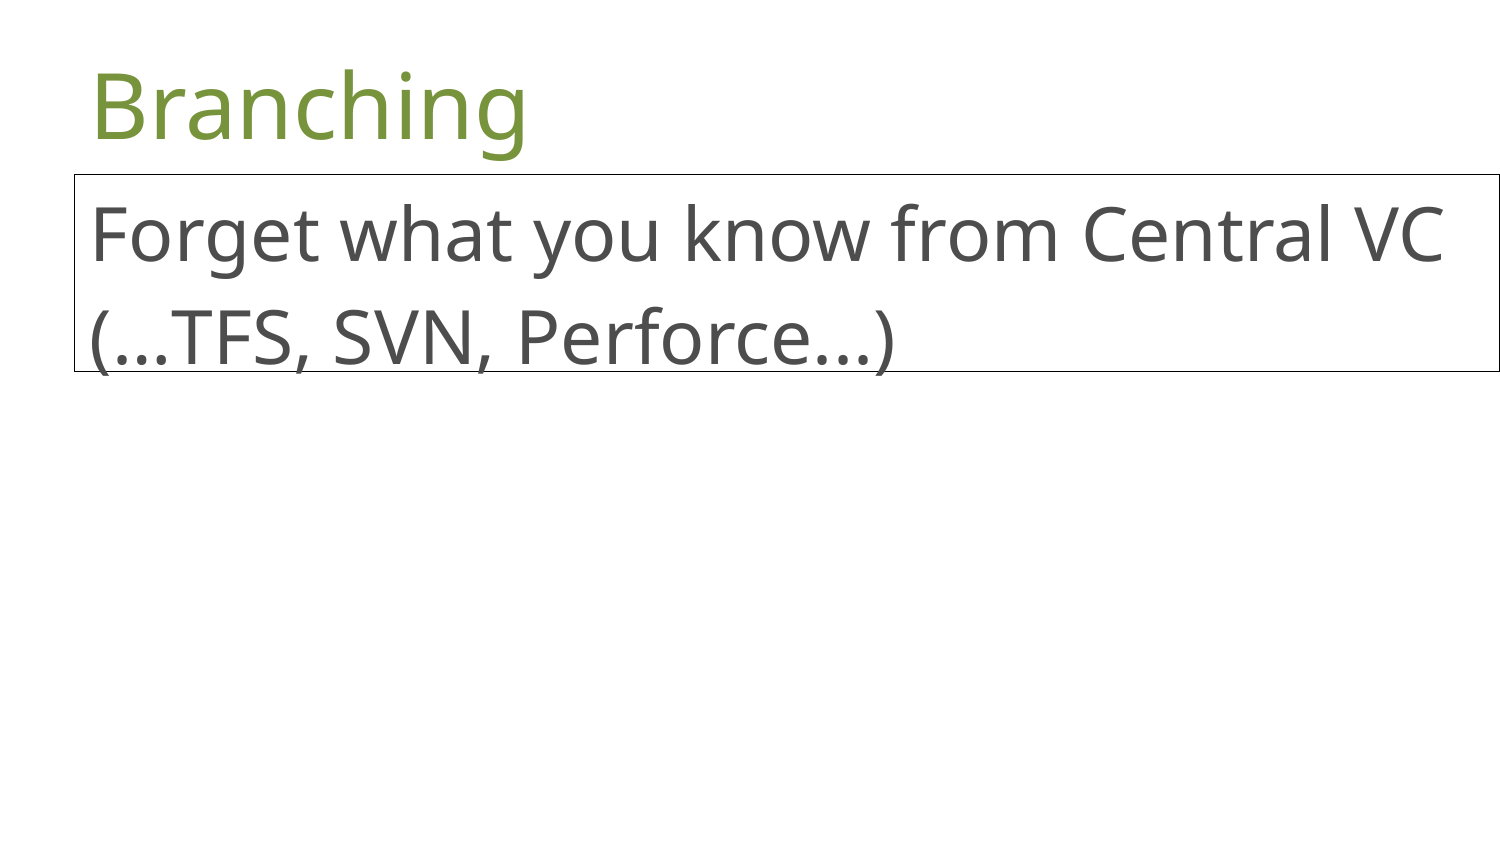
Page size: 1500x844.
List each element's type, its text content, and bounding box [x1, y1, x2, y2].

title Branching [75, 33, 1425, 174]
text_box Forget what you know from Central VC (…TFS, SVN, Perforce...) [74, 174, 1500, 372]
